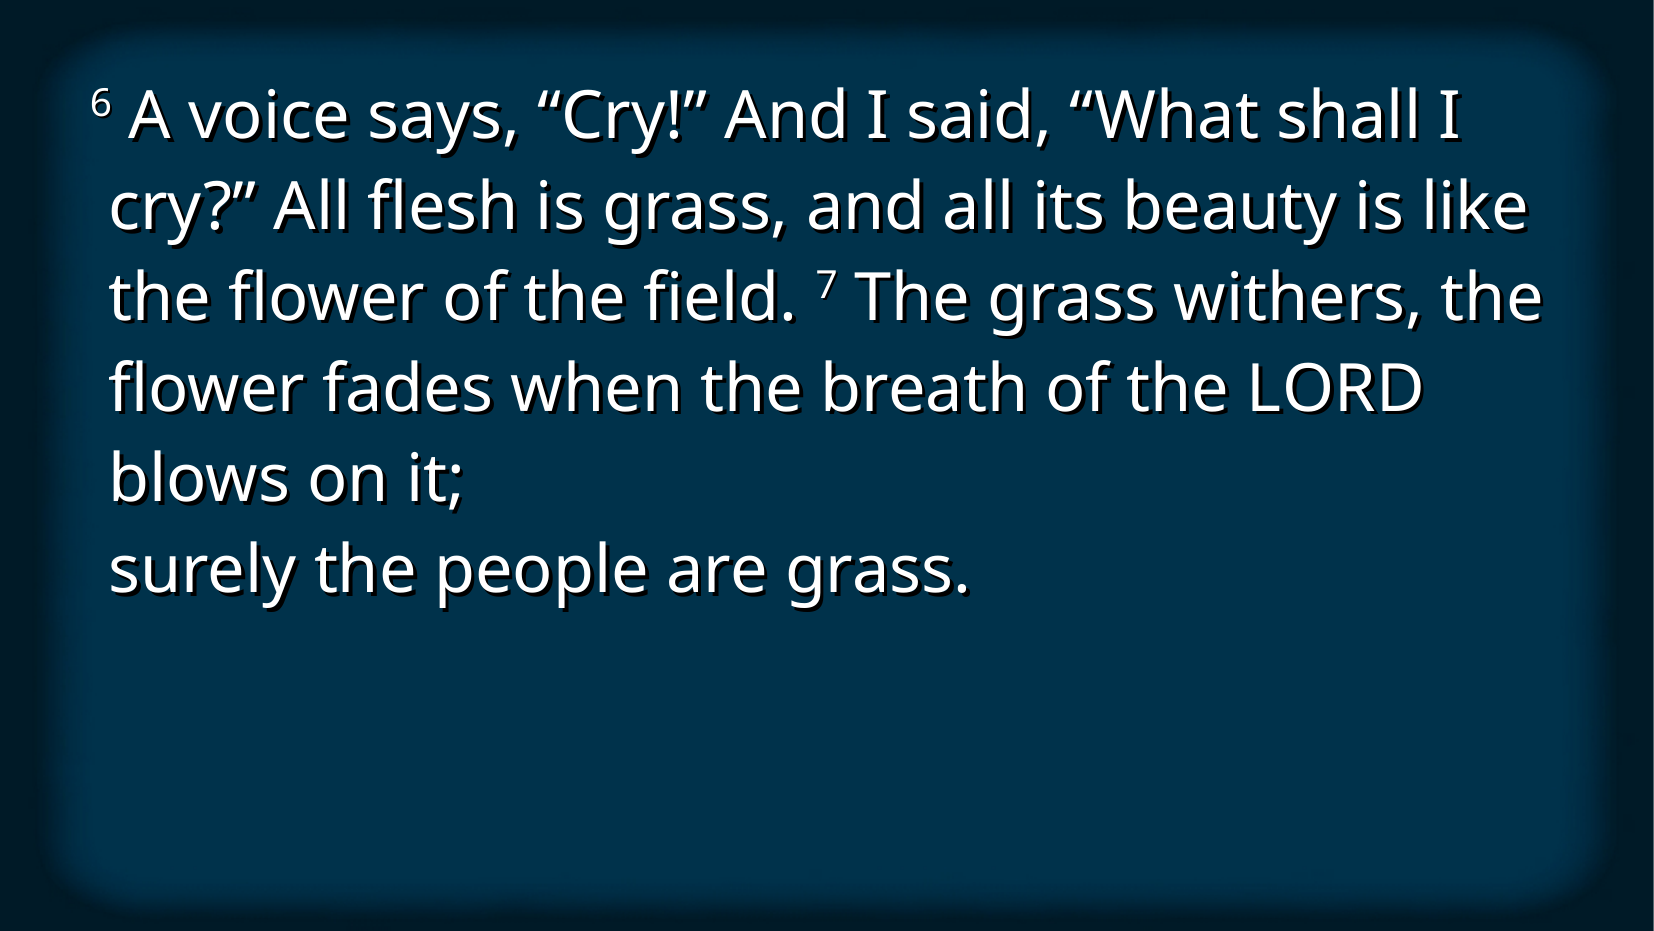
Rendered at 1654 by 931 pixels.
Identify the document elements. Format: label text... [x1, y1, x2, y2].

picture [0, 0, 1654, 931]
text_box 6 A voice says, “Cry!” And I said, “What shall I cry?” All flesh is grass, and all its beauty is like the flower of the field. 7 The grass withers, the flower fades when the breath of the LORD blows on it; surely the people are grass. [75, 60, 1591, 519]
